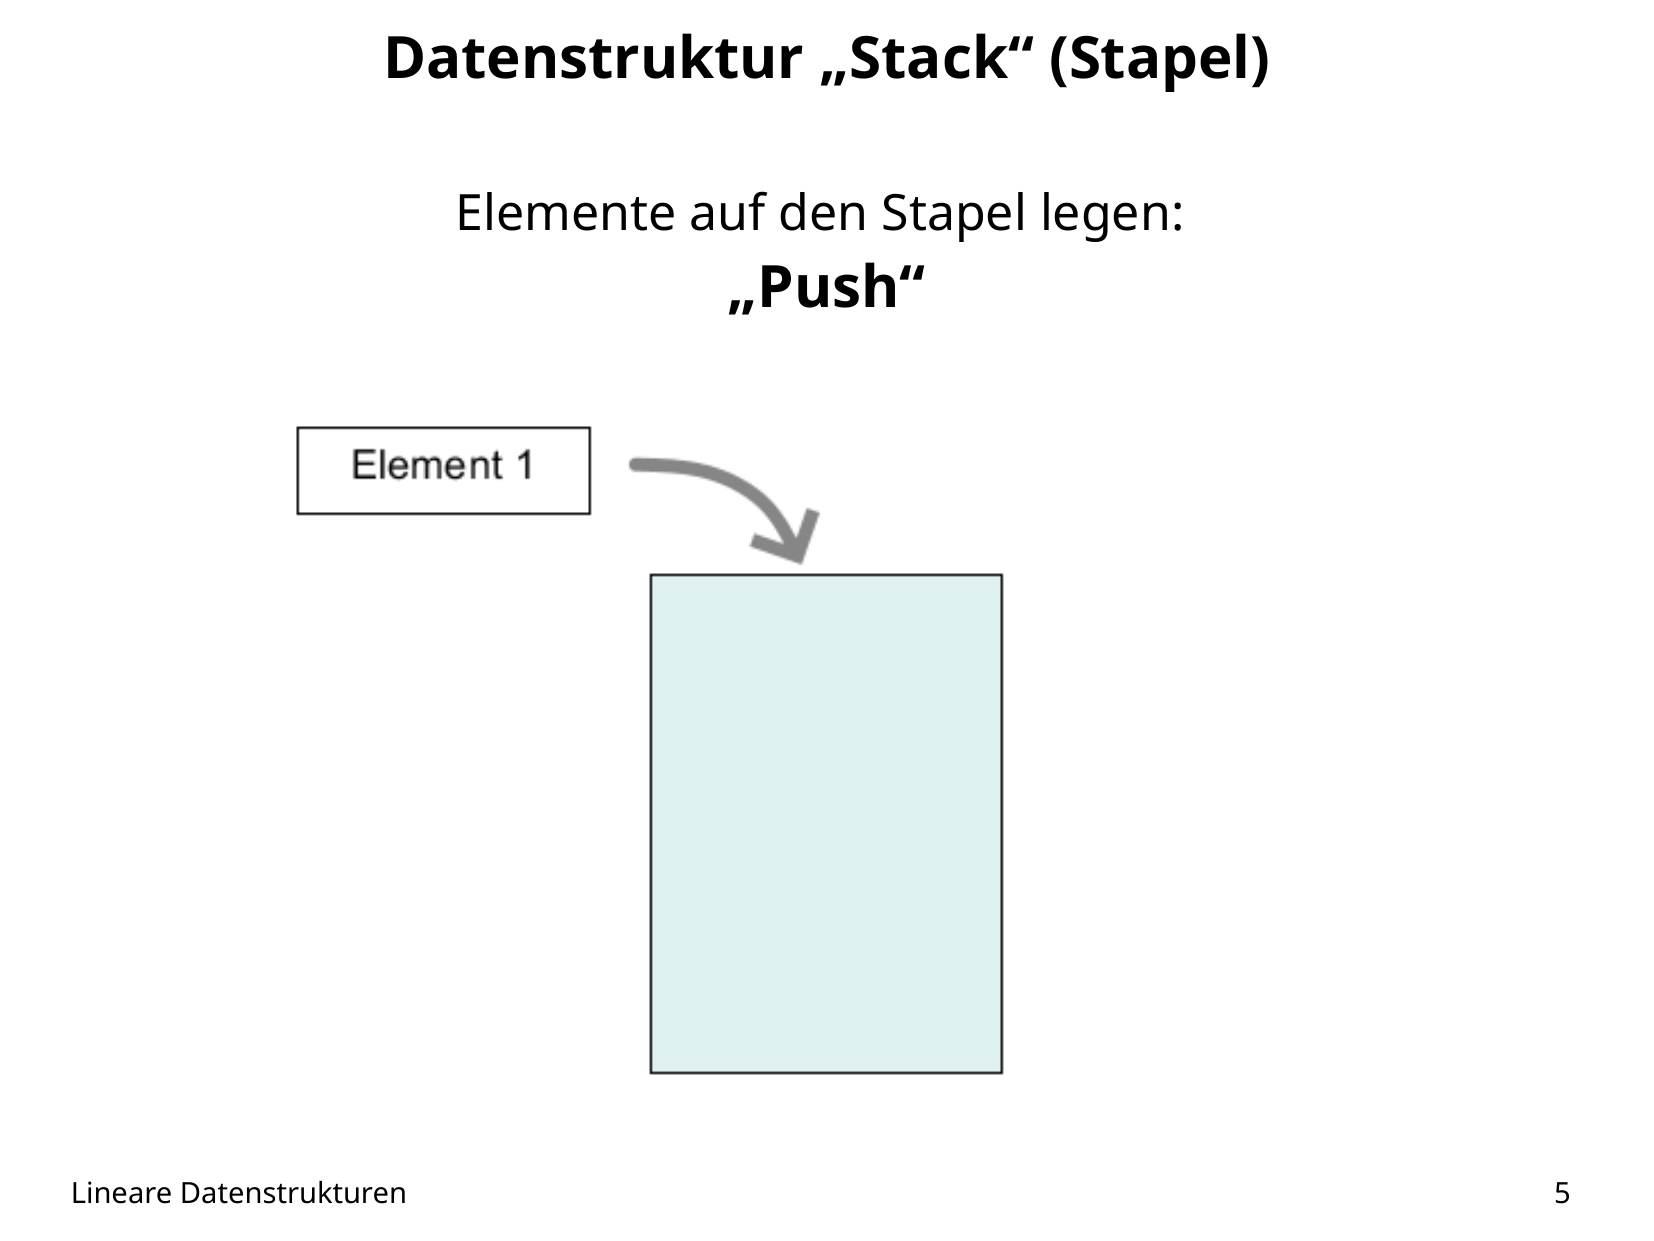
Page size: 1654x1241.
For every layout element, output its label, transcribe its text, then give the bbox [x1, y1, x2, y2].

title Datenstruktur „Stack“ (Stapel) [0, 5, 1654, 107]
list Elemente auf den Stapel legen: „Push“ [59, 177, 1595, 331]
picture [295, 425, 1359, 1077]
